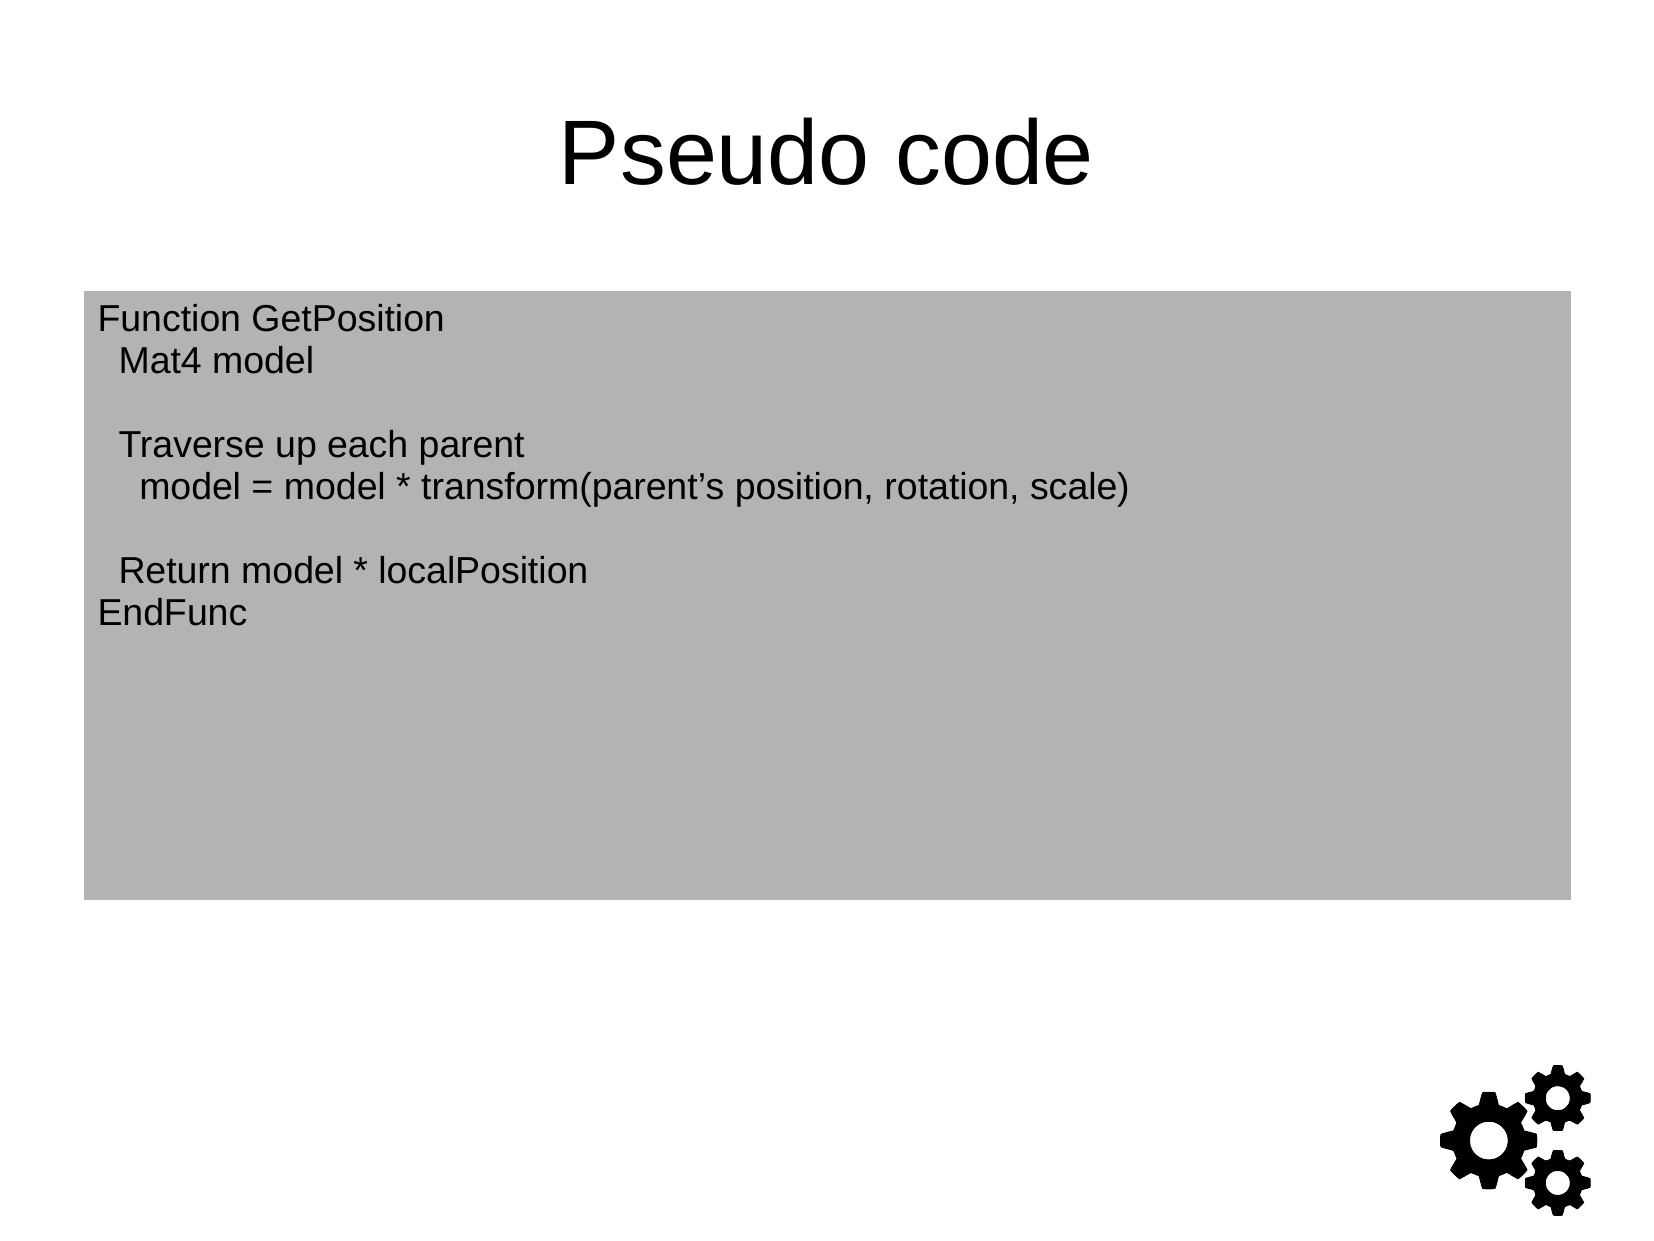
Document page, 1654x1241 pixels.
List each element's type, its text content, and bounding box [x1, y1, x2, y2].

picture [1440, 1065, 1591, 1216]
table_header Function GetPosition Mat4 model Traverse up each parent model = model * transform(parent’s position, rotation, scale) Return model * localPosition EndFunc [84, 291, 1571, 900]
title Pseudo code [82, 49, 1571, 257]
